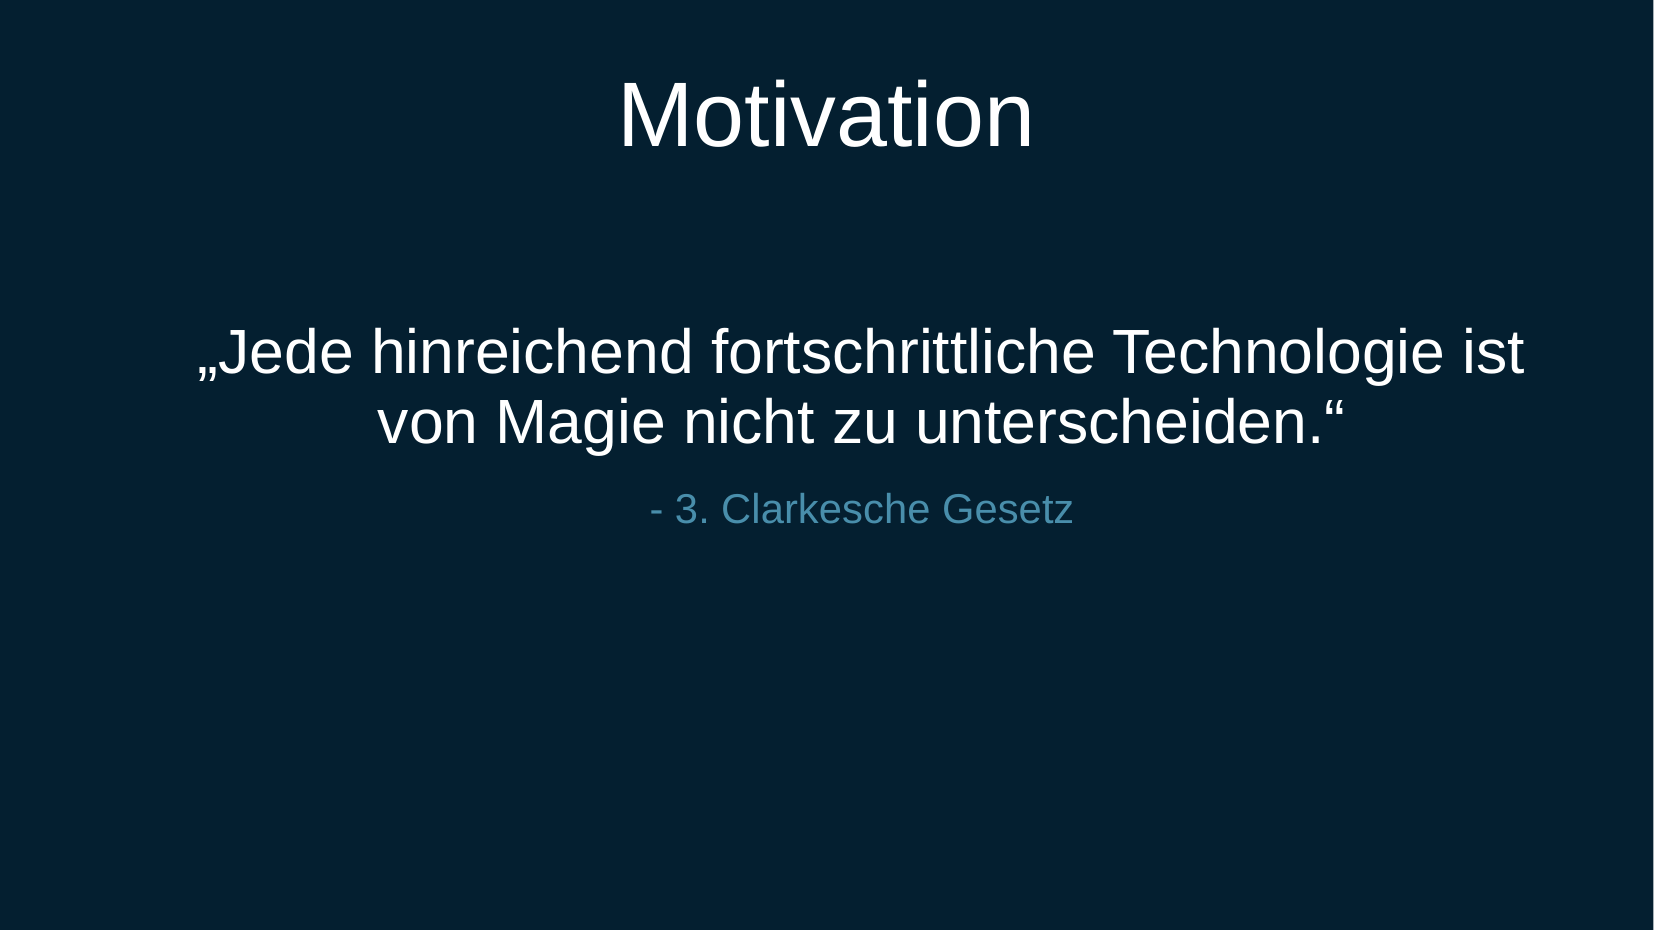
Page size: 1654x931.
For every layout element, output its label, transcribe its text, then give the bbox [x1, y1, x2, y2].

title Motivation [82, 37, 1571, 193]
list „Jede hinreichend fortschrittliche Technologie ist von Magie nicht zu unterscheiden.“ - 3. Clarkesche Gesetz [82, 316, 1571, 857]
